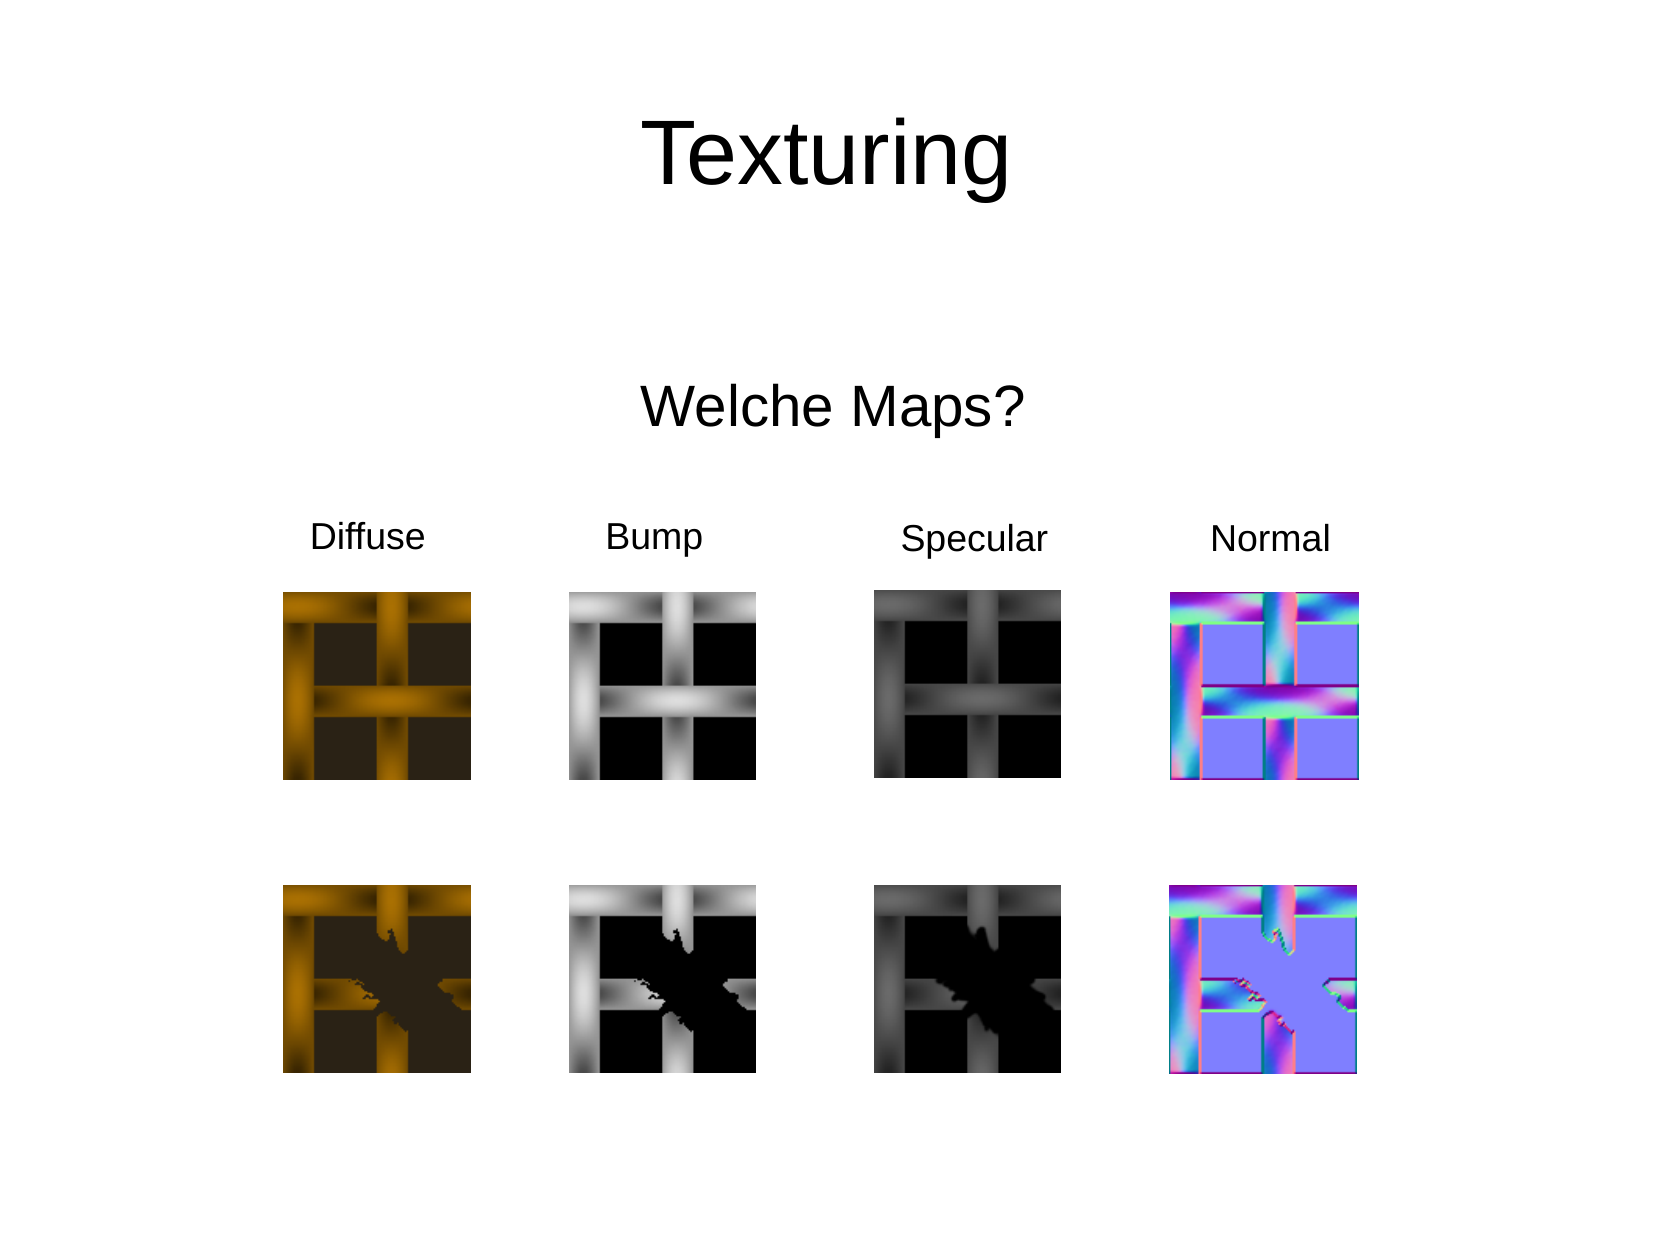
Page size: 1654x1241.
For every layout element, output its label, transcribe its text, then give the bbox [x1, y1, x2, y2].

text_box Specular [885, 510, 1063, 567]
picture [874, 590, 1061, 778]
picture [283, 885, 471, 1073]
picture [283, 592, 471, 780]
picture [1169, 885, 1357, 1074]
text_box Diffuse [295, 507, 441, 565]
text_box Normal [1195, 510, 1346, 567]
picture [874, 885, 1061, 1073]
title Texturing [82, 49, 1571, 257]
picture [1170, 592, 1359, 780]
picture [569, 885, 756, 1073]
picture [569, 592, 756, 780]
text_box Bump [590, 507, 718, 565]
text_box Welche Maps? [625, 366, 1063, 446]
